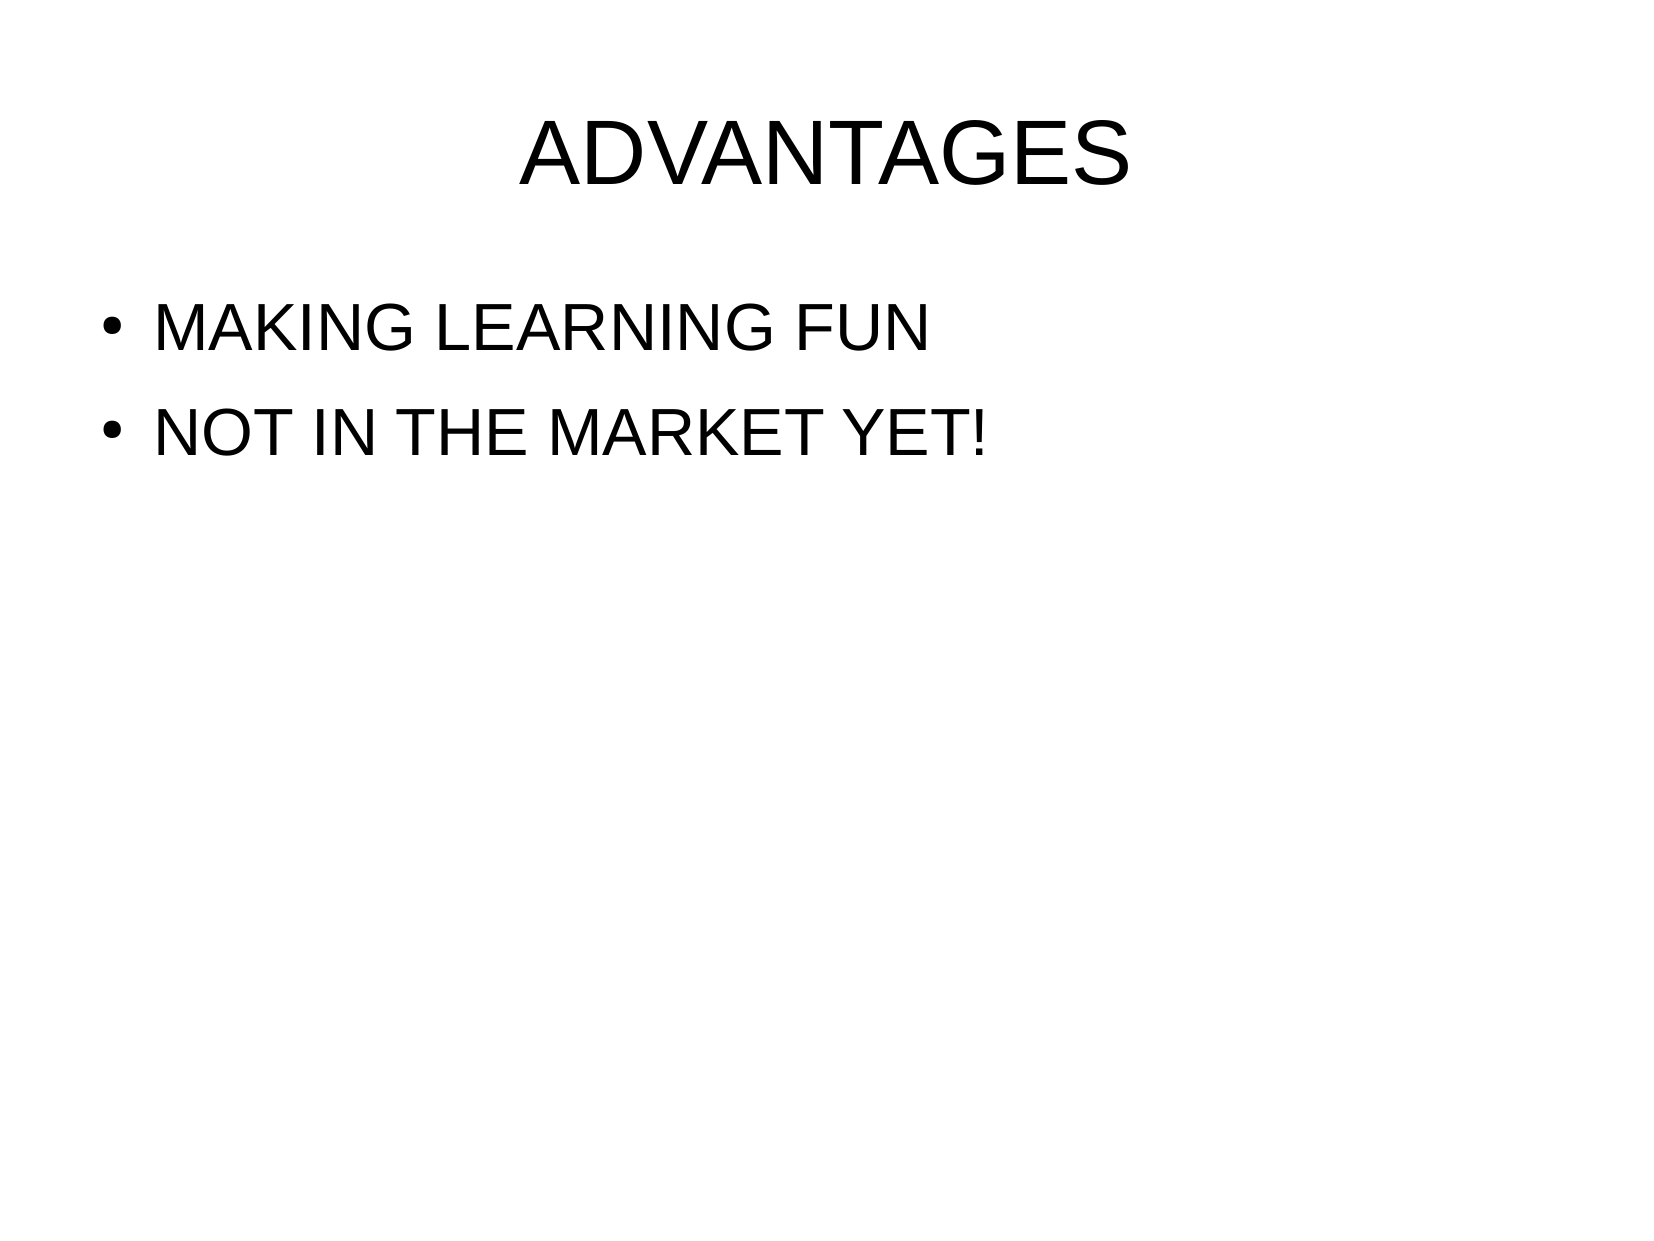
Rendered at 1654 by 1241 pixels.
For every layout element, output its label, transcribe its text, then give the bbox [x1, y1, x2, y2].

title ADVANTAGES [82, 49, 1571, 257]
list MAKING LEARNING FUN NOT IN THE MARKET YET! [82, 290, 1571, 1010]
